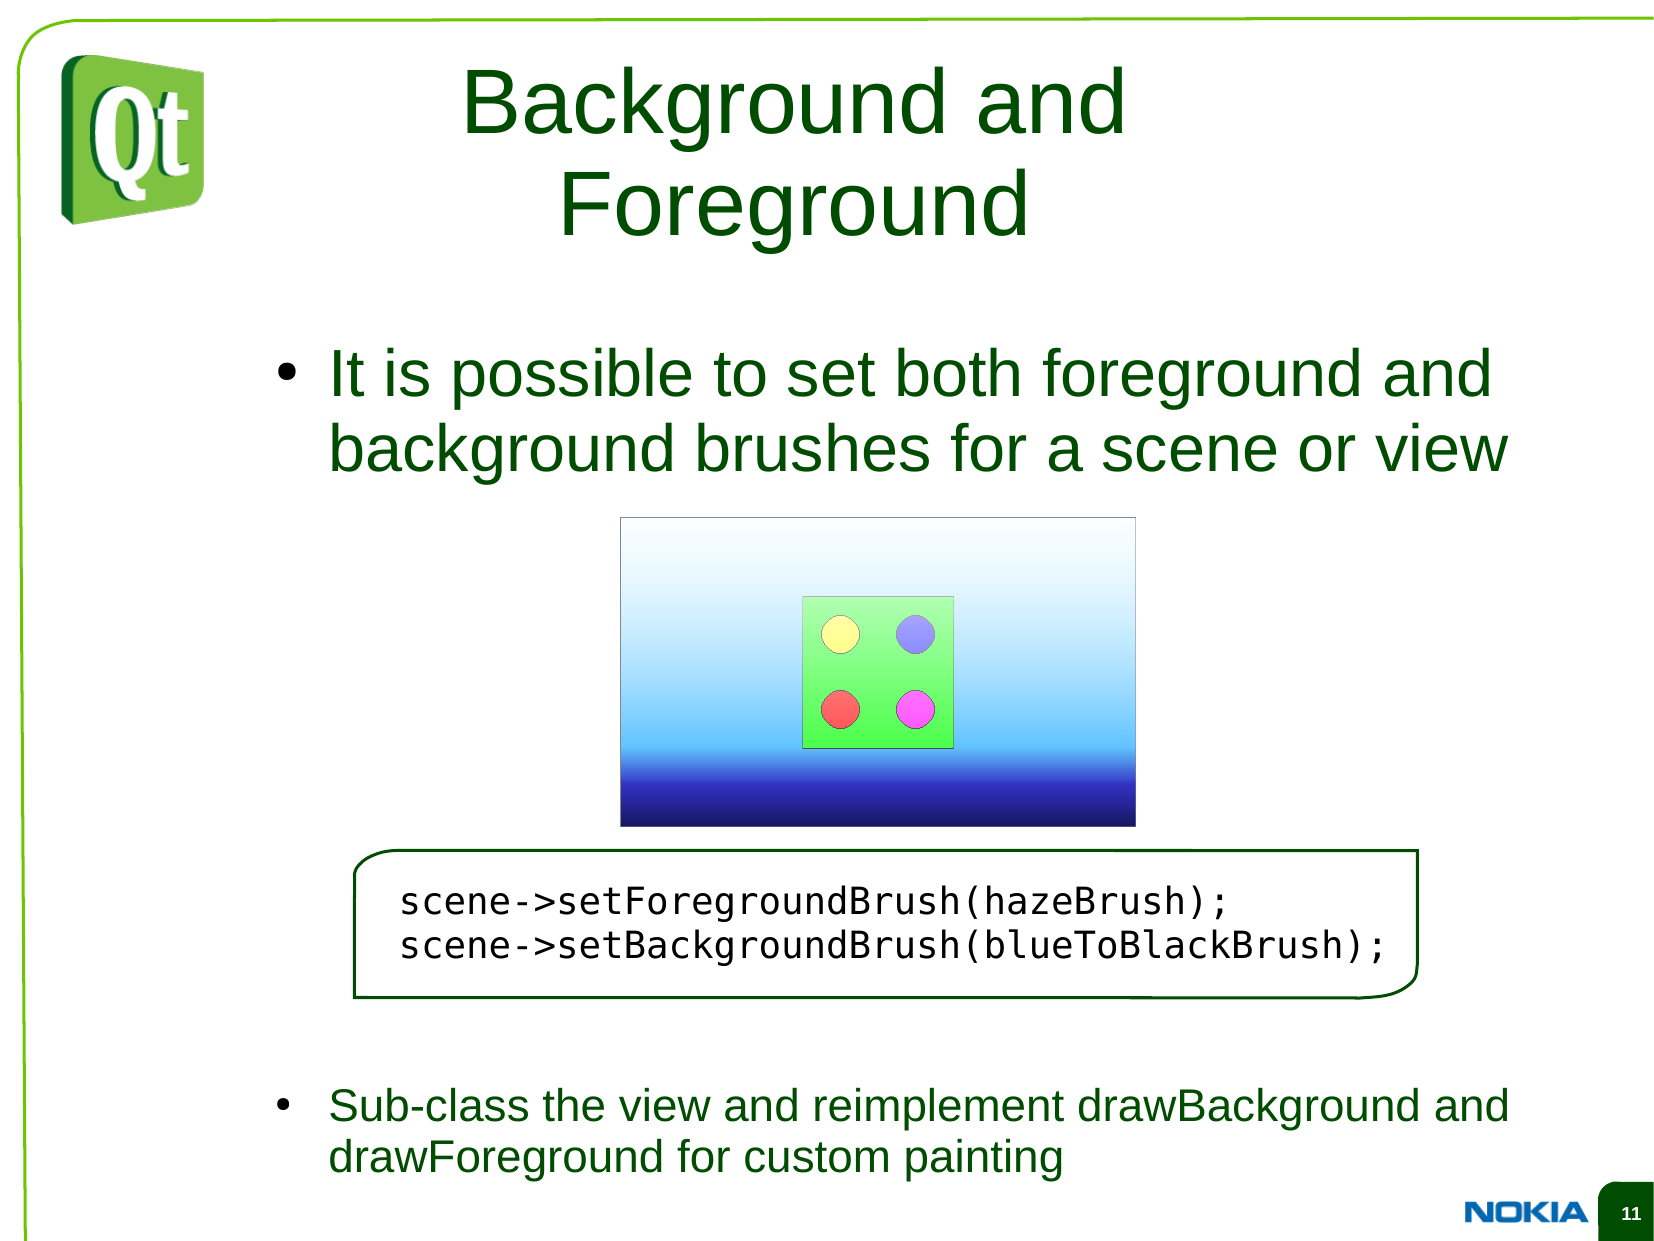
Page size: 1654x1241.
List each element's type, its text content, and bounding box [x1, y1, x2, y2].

list It is possible to set both foreground and background brushes for a scene or view Sub-class the view and reimplement drawBackground and drawForeground for custom painting [257, 336, 1577, 1183]
text_box scene->setForegroundBrush(hazeBrush); scene->setBackgroundBrush(blueToBlackBrush); [383, 872, 1404, 975]
title Background and Foreground [257, 50, 1333, 256]
picture [620, 517, 1136, 827]
picture [1465, 1201, 1589, 1223]
picture [61, 55, 204, 225]
